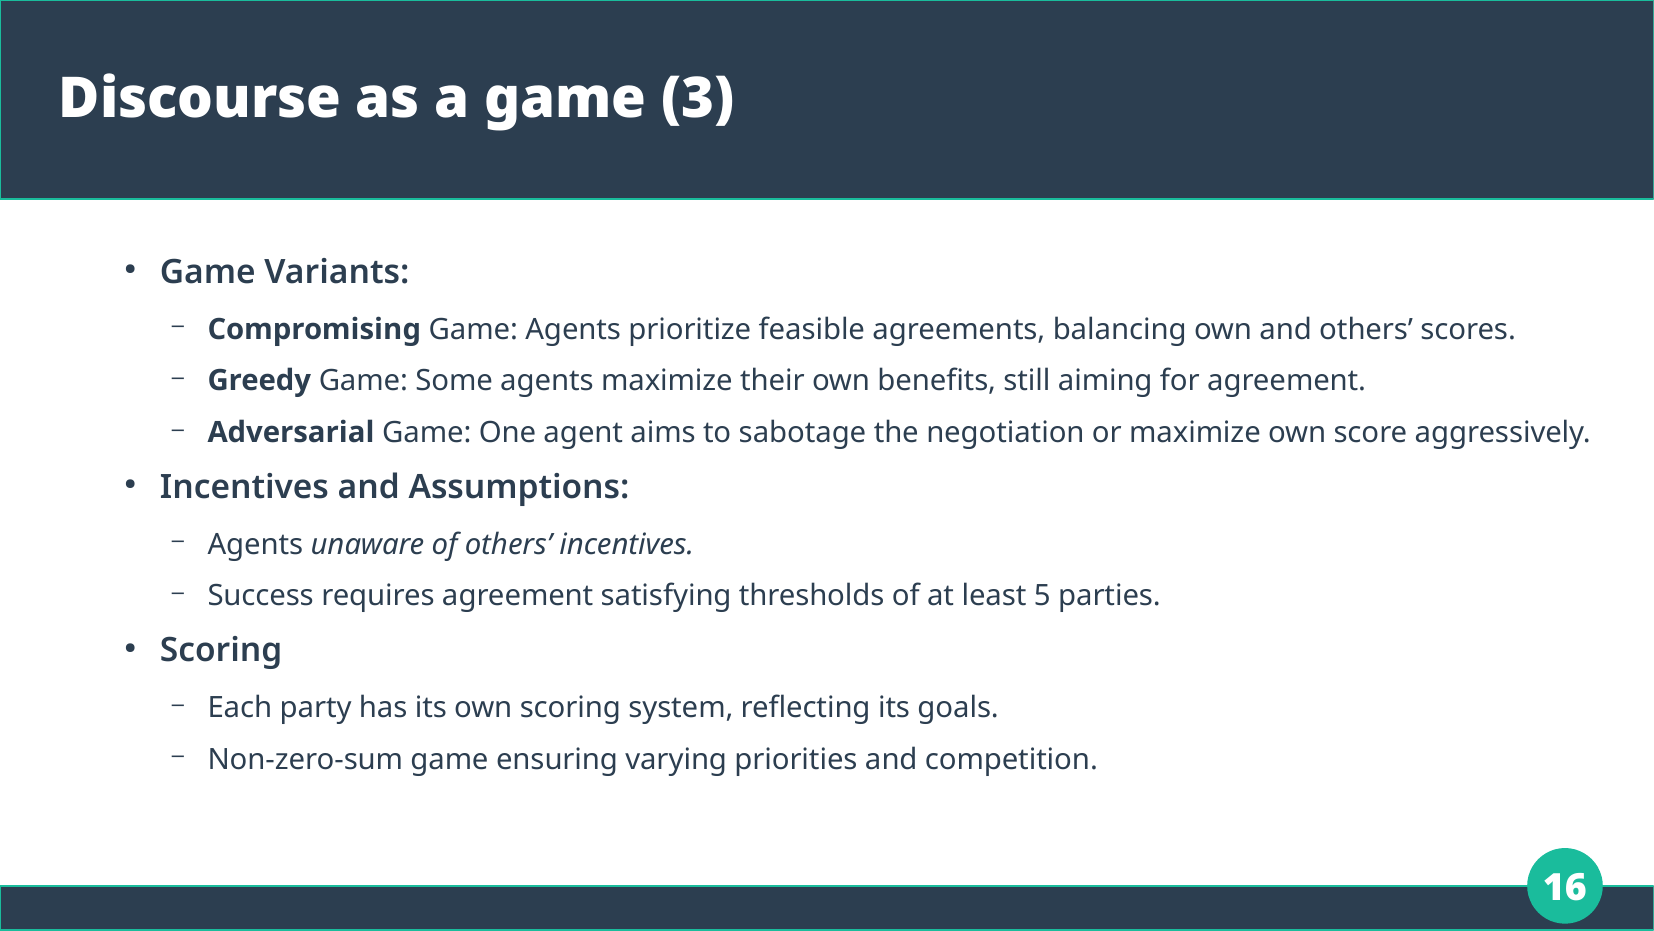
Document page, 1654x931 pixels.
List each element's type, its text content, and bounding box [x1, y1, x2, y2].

title Discourse as a game (3) [59, 37, 1595, 155]
list Game Variants: Compromising Game: Agents prioritize feasible agreements, balancing own and others’ scores. Greedy Game: Some agents maximize their own benefits, still aiming for agreement. Adversarial Game: One agent aims to sabotage the negotiation or maximize own score aggressively. Incentives and Assumptions: Agents unaware of others’ incentives. Success requires agreement satisfying thresholds of at least 5 parties. Scoring Each party has its own scoring system, reflecting its goals. Non-zero-sum game ensuring varying priorities and competition. [112, 187, 1595, 808]
